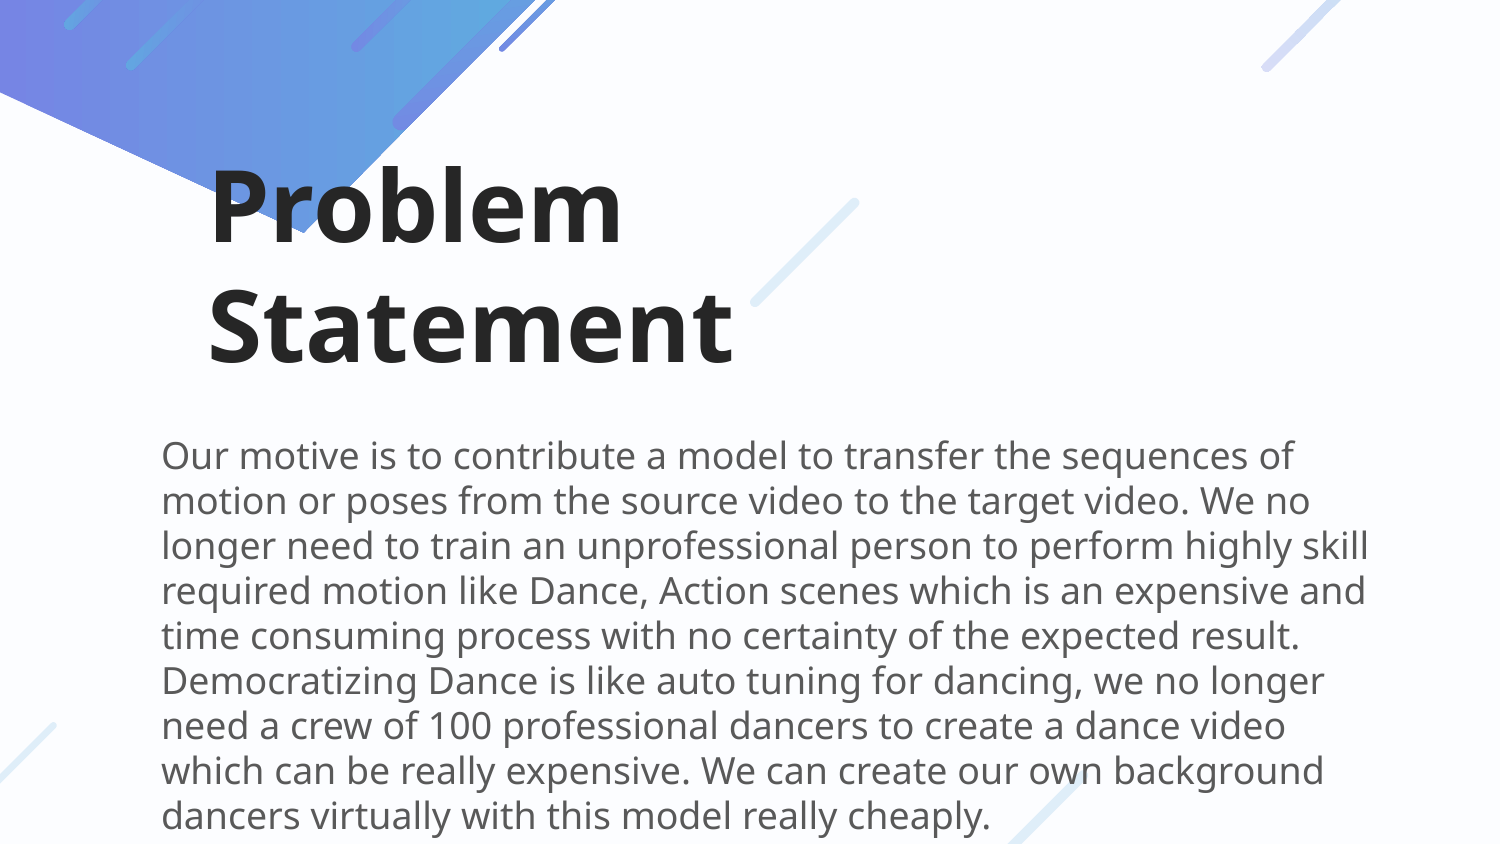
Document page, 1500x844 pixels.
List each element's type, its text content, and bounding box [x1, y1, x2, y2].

title Problem Statement [192, 182, 1159, 391]
subtitle Our motive is to contribute a model to transfer the sequences of motion or poses from the source video to the target video. We no longer need to train an unprofessional person to perform highly skill required motion like Dance, Action scenes which is an expensive and time consuming process with no certainty of the expected result. Democratizing Dance is like auto tuning for dancing, we no longer need a crew of 100 professional dancers to create a dance video which can be really expensive. We can create our own background dancers virtually with this model really cheaply. [146, 416, 1409, 828]
